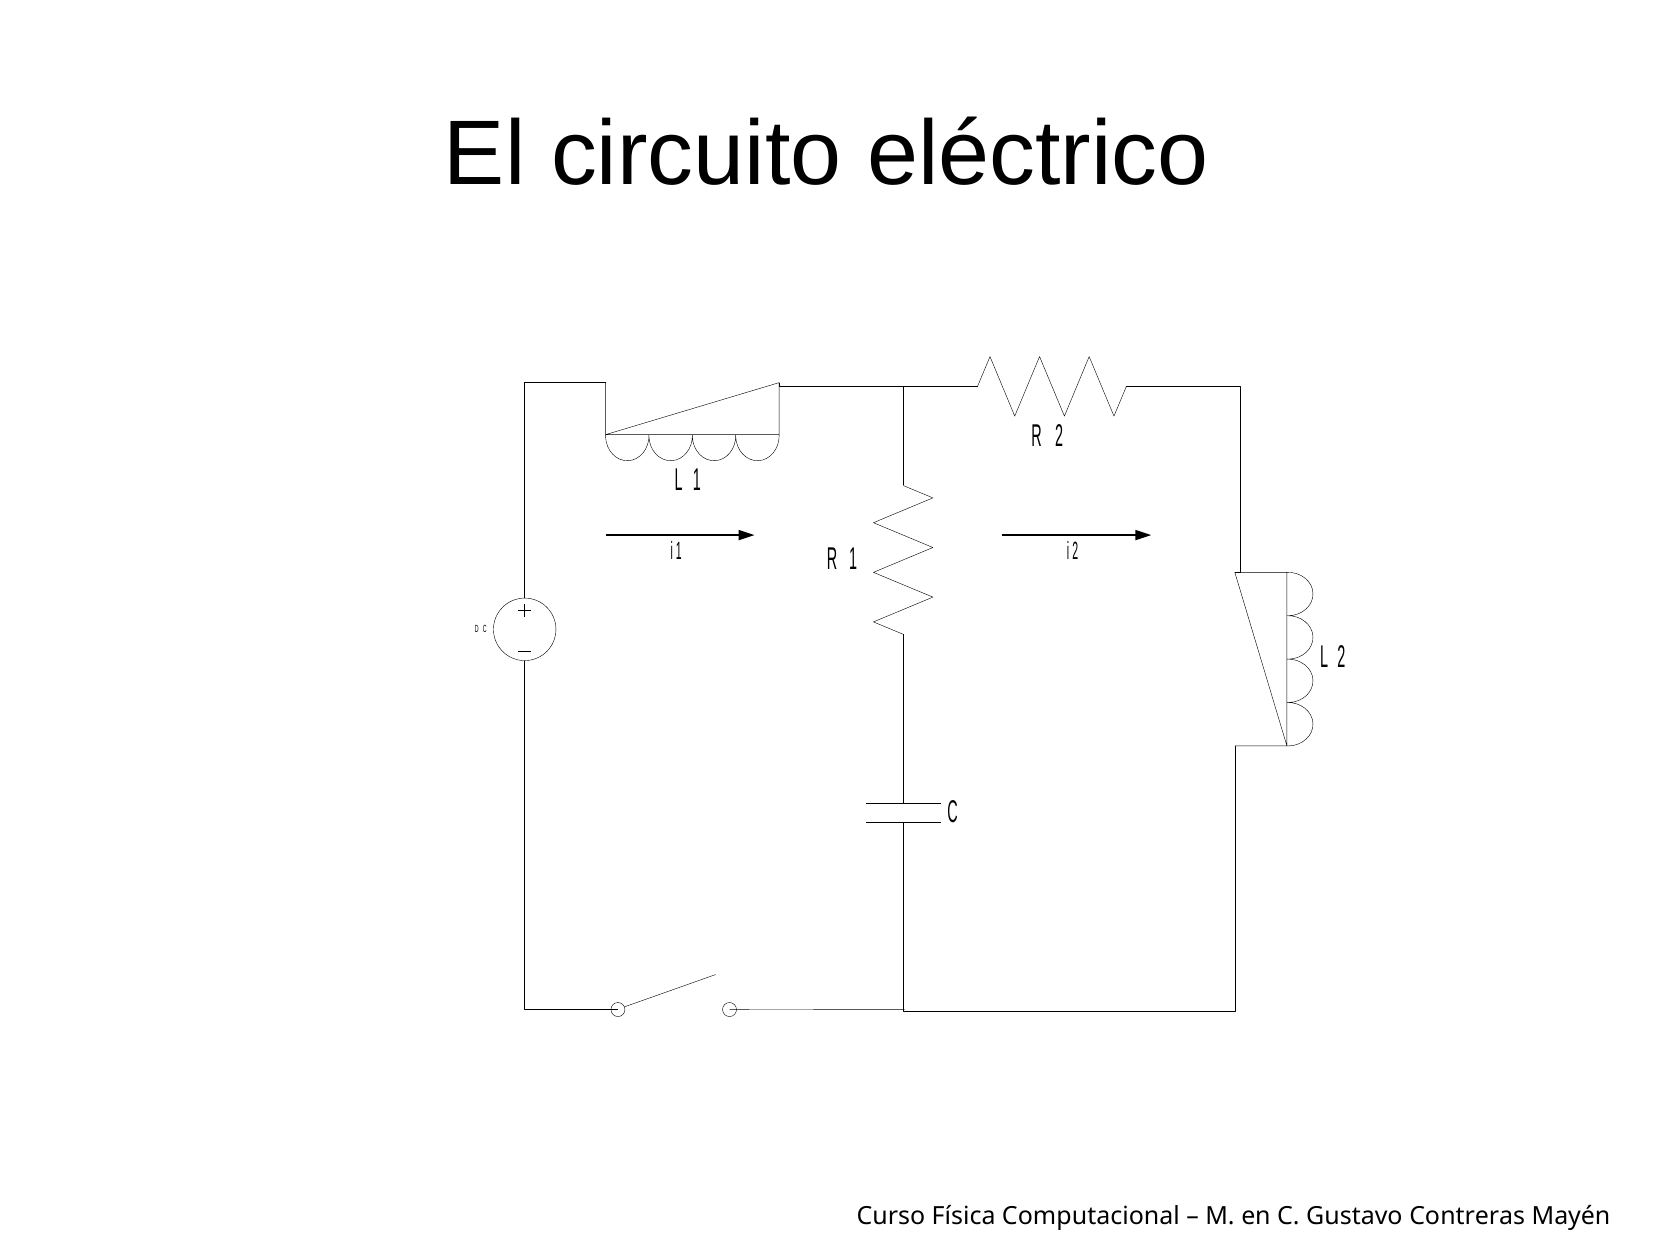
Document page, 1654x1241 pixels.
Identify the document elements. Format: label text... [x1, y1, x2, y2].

title El circuito eléctrico [82, 49, 1571, 257]
picture [472, 354, 1357, 1019]
